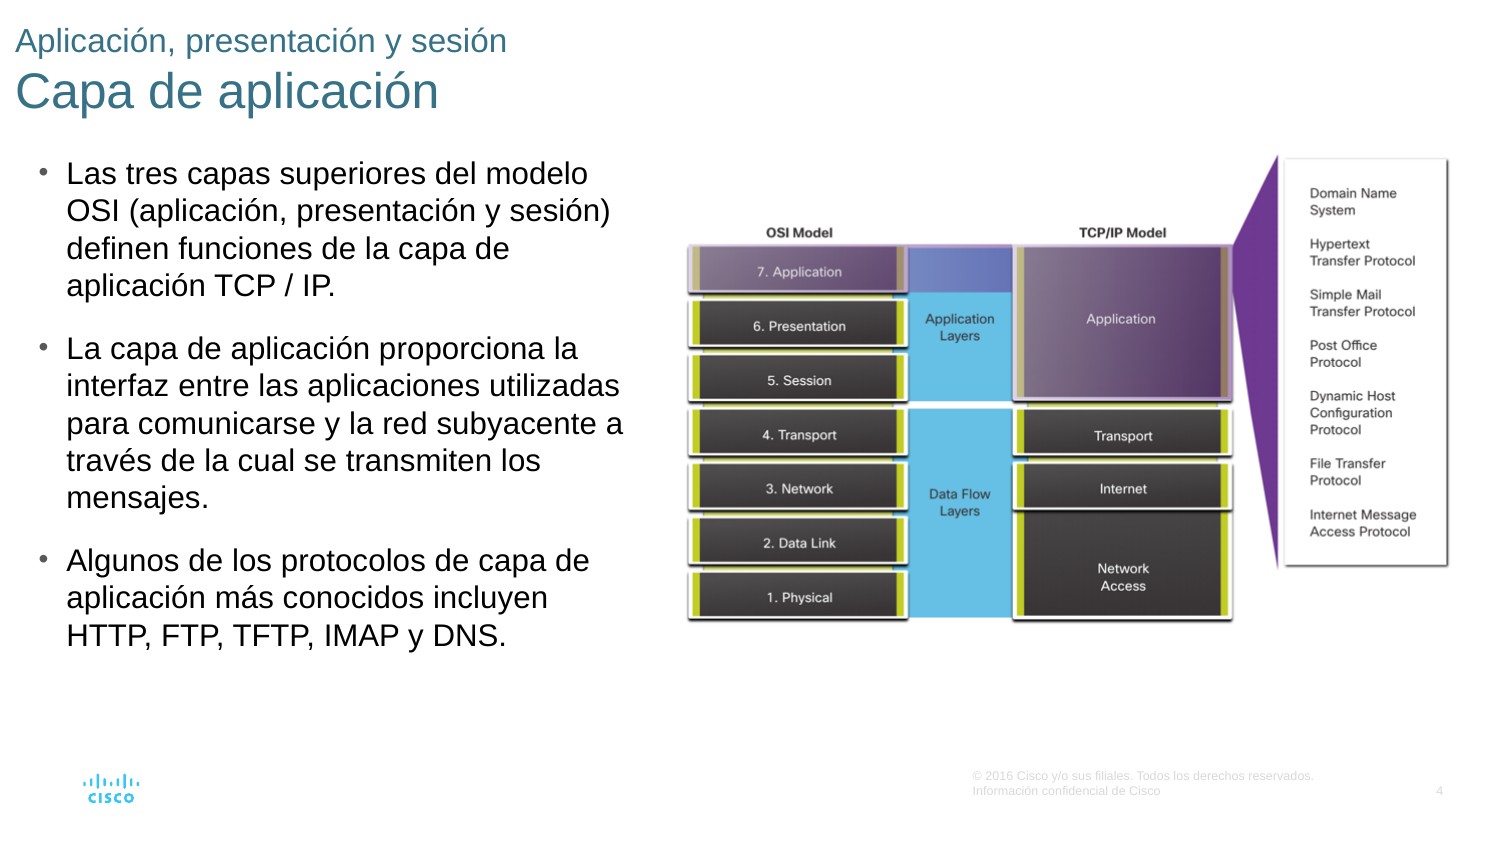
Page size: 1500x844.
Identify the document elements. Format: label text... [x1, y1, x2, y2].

list Las tres capas superiores del modelo OSI (aplicación, presentación y sesión) definen funciones de la capa de aplicación TCP / IP. La capa de aplicación proporciona la interfaz entre las aplicaciones utilizadas para comunicarse y la red subyacente a través de la cual se transmiten los mensajes. Algunos de los protocolos de capa de aplicación más conocidos incluyen HTTP, FTP, TFTP, IMAP y DNS. [23, 145, 672, 685]
picture [671, 130, 1460, 634]
title Aplicación, presentación y sesión Capa de aplicación [0, 6, 1500, 131]
